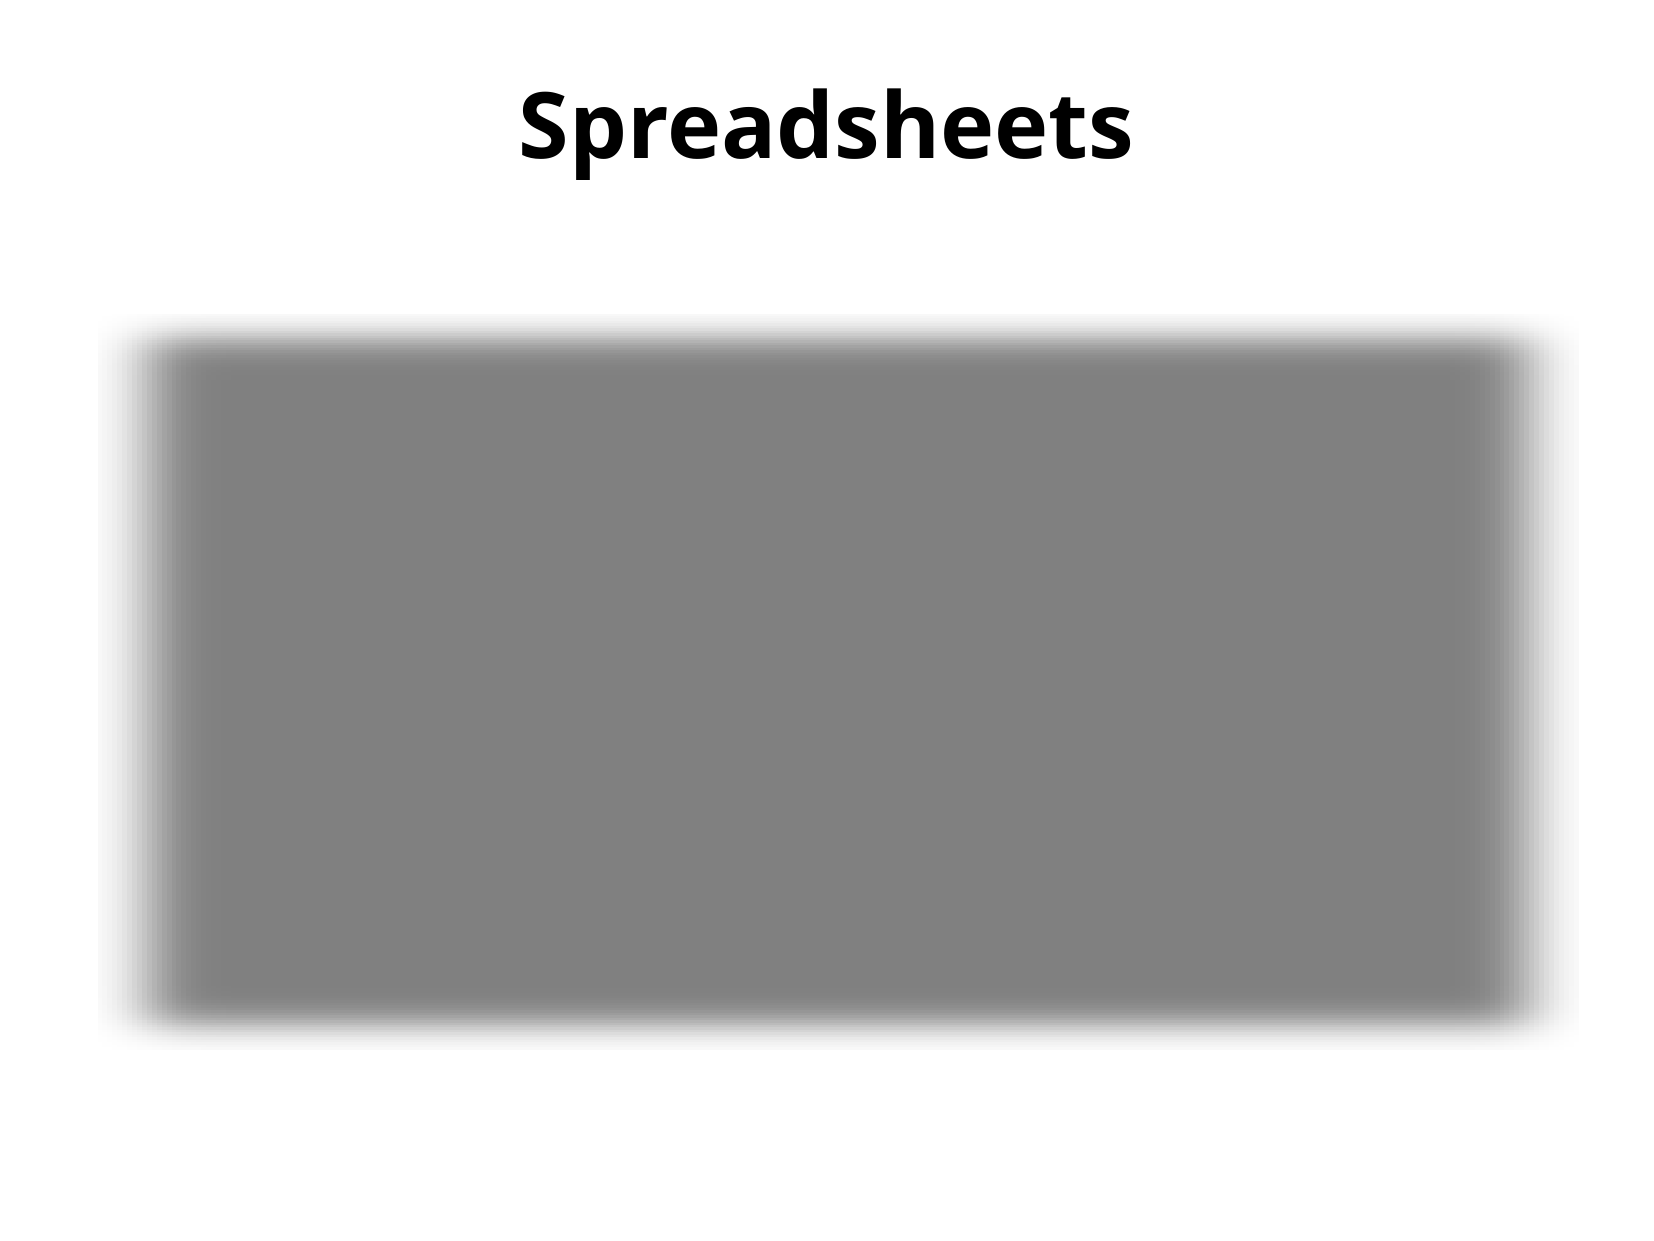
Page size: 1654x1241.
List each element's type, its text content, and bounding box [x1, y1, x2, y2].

title Spreadsheets [82, 19, 1571, 227]
picture [98, 314, 1579, 1051]
